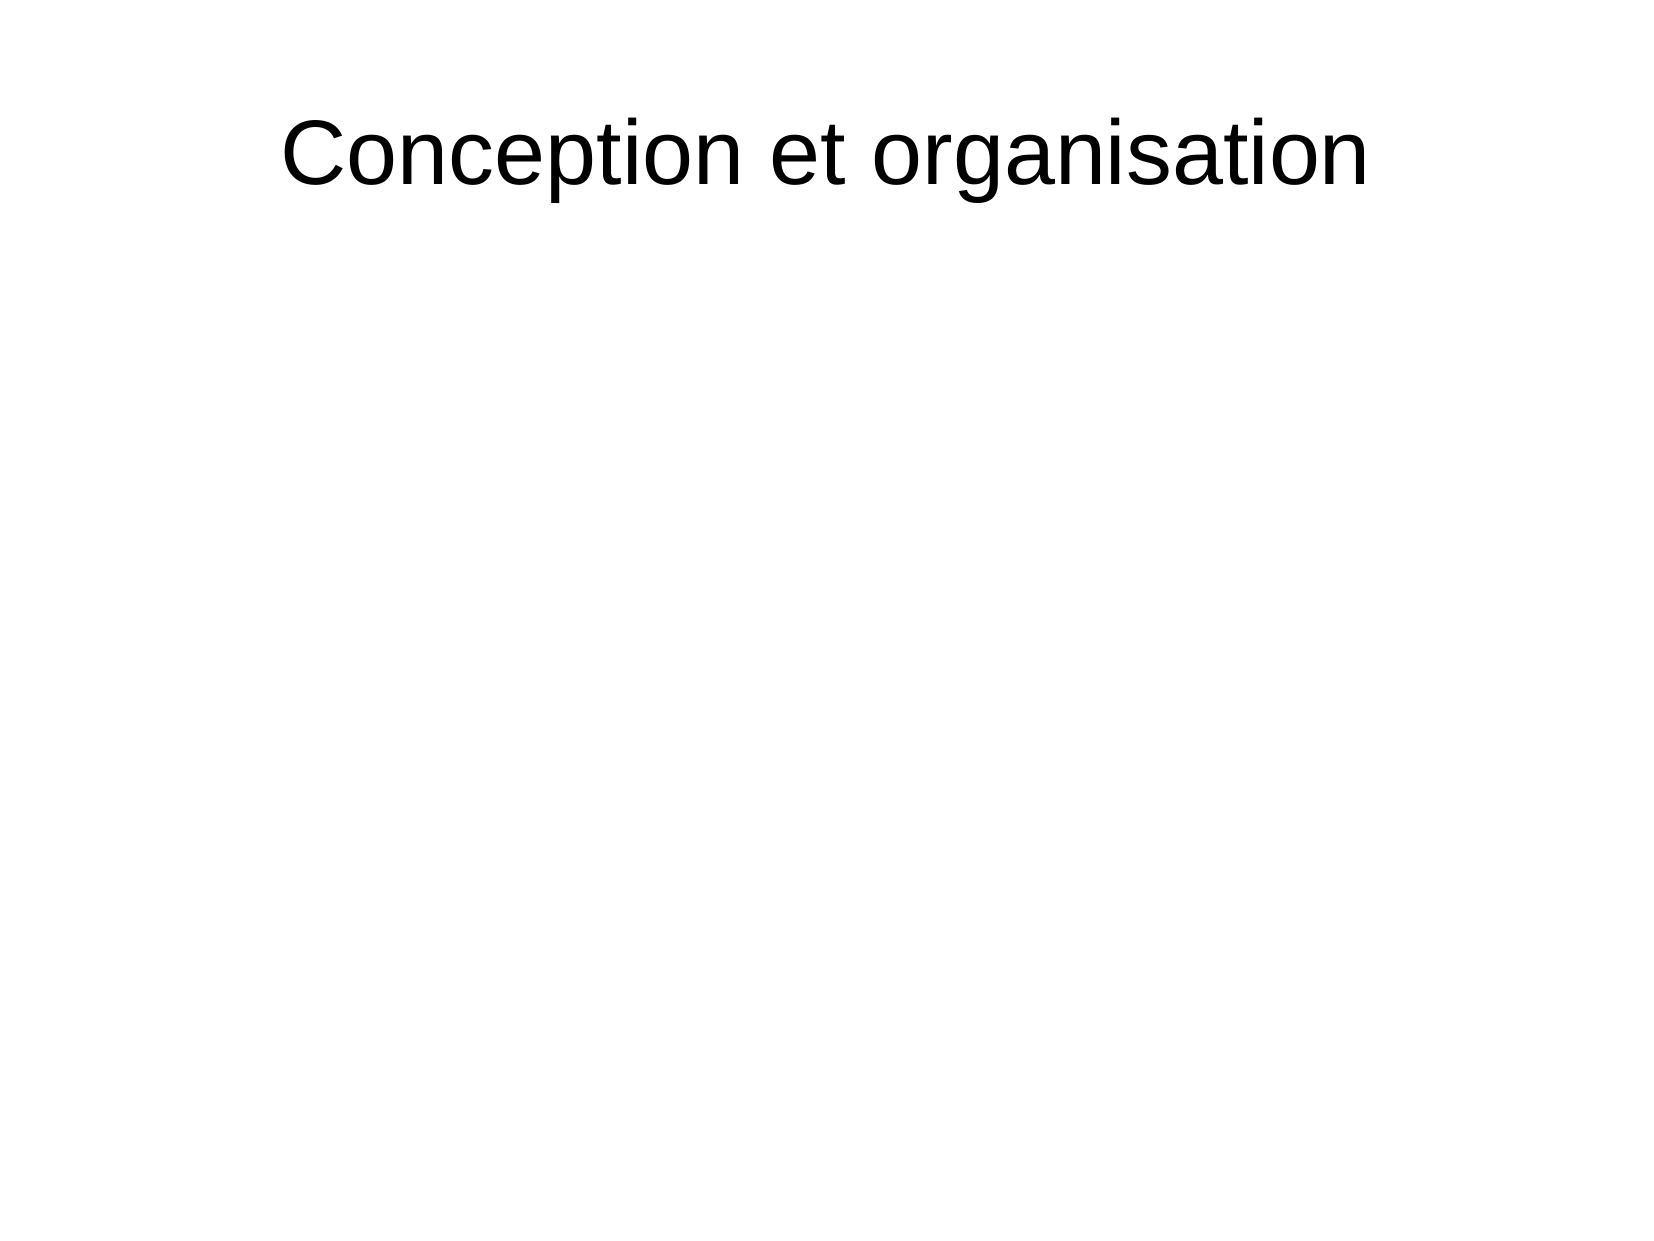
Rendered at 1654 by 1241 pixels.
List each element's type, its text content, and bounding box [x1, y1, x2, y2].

title Conception et organisation [82, 49, 1571, 257]
